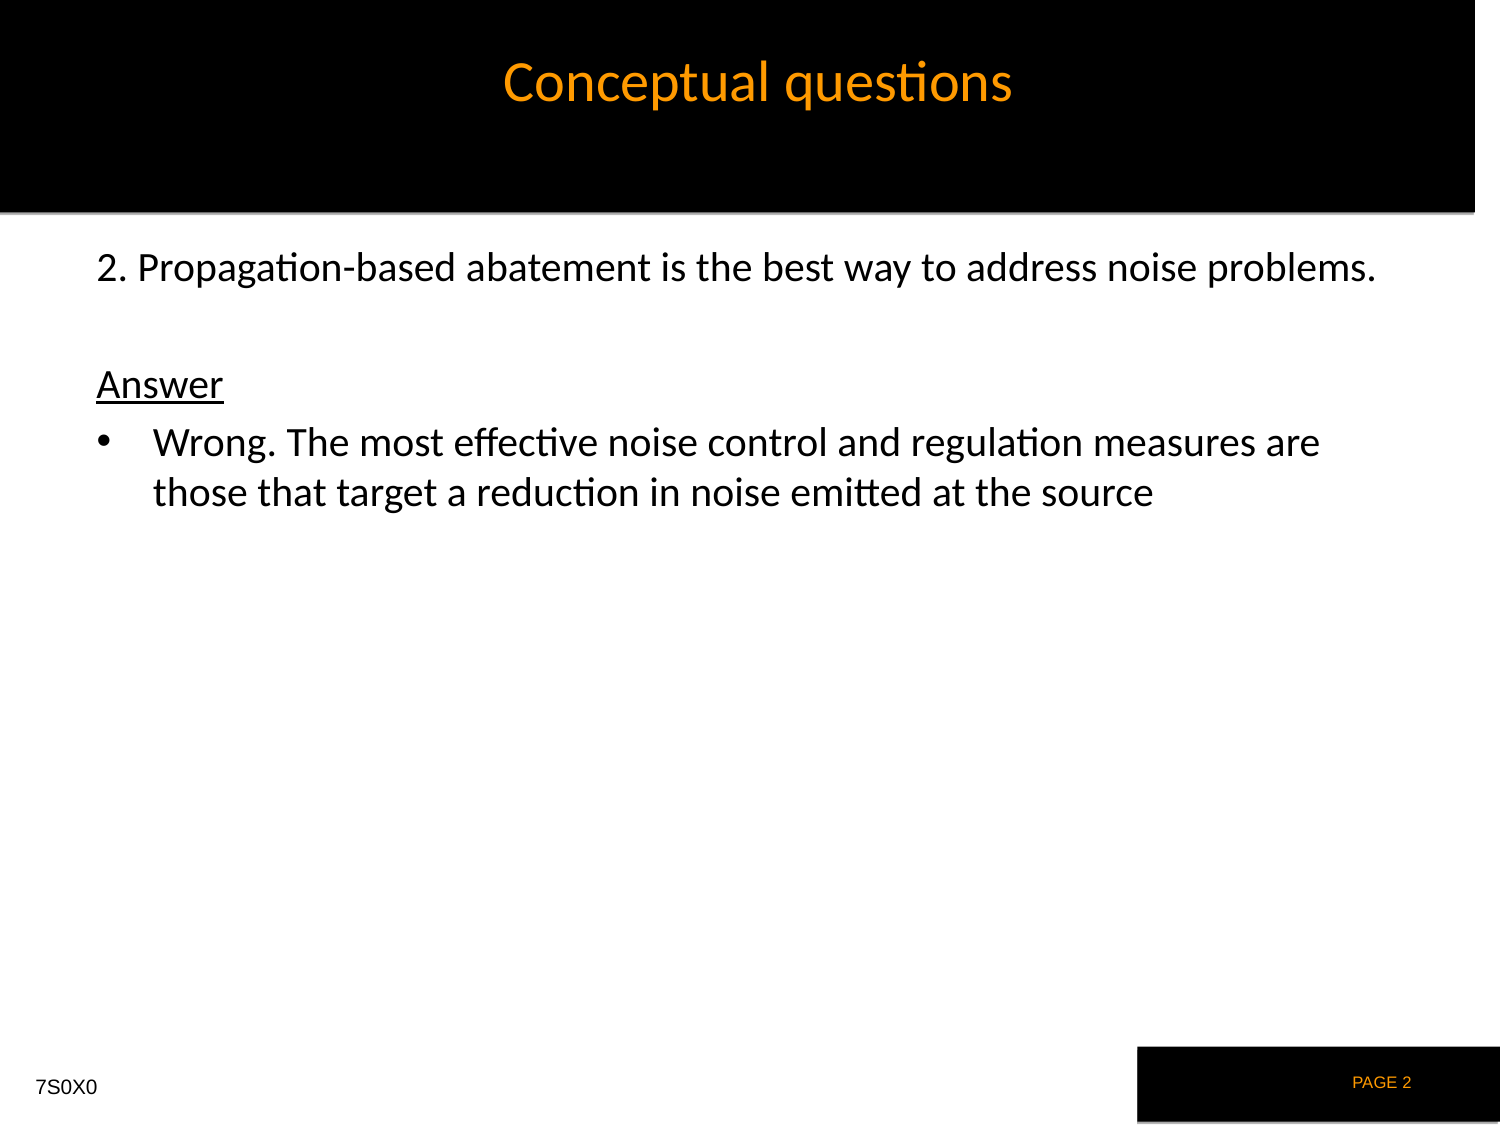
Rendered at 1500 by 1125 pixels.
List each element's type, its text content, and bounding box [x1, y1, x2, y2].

text_box PAGE 2 [1352, 1066, 1453, 1098]
text_box [1137, 1046, 1500, 1122]
text_box [0, 0, 1475, 213]
list 2. Propagation-based abatement is the best way to address noise problems. Answer Wrong. The most effective noise control and regulation measures are those that target a reduction in noise emitted at the source [81, 232, 1394, 882]
title Conceptual questions [100, 35, 1417, 187]
text_box 7S0X0 [35, 1070, 626, 1102]
